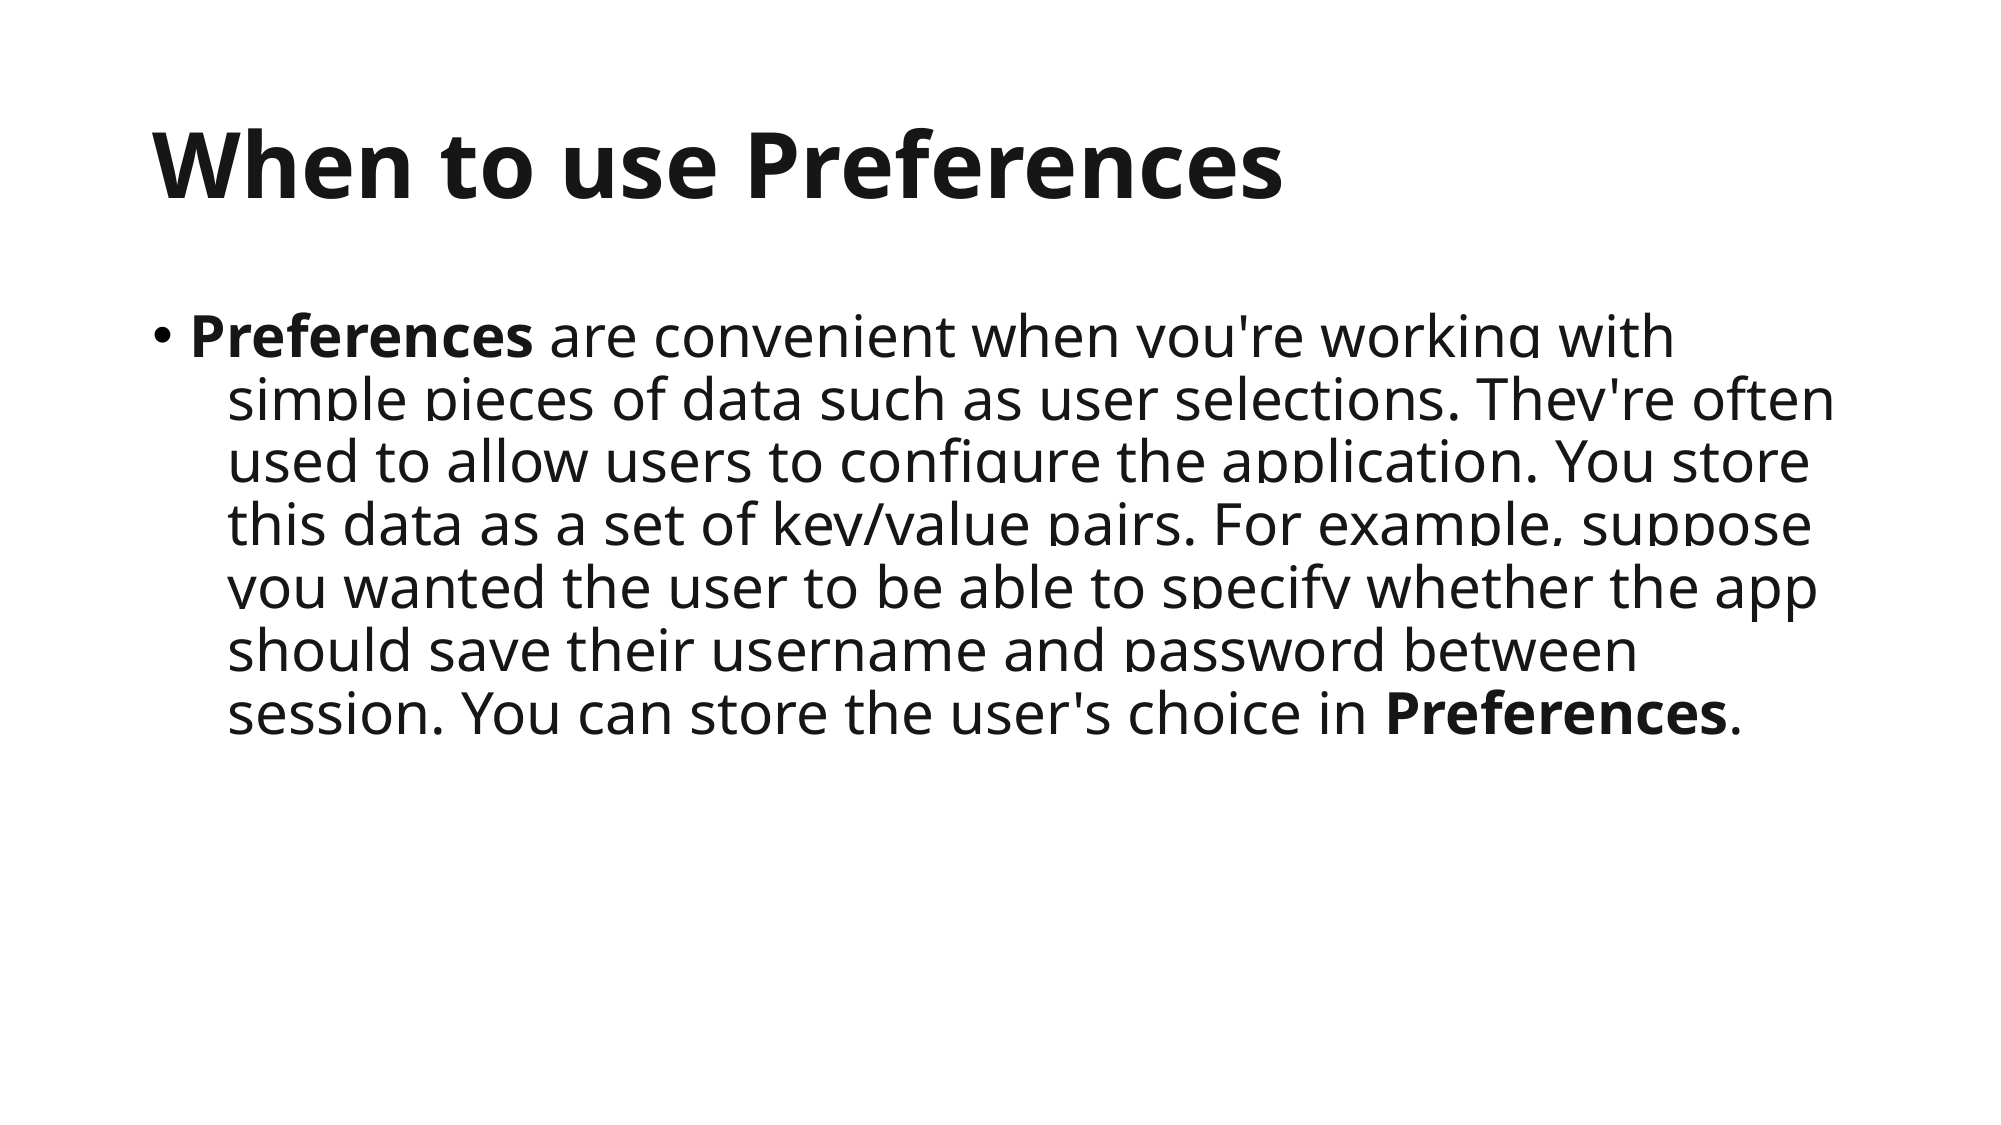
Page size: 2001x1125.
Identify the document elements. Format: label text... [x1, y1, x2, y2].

list Preferences are convenient when you're working with simple pieces of data such as user selections. They're often used to allow users to configure the application. You store this data as a set of key/value pairs. For example, suppose you wanted the user to be able to specify whether the app should save their username and password between session. You can store the user's choice in Preferences. [137, 299, 1863, 1014]
title When to use Preferences [137, 59, 1863, 278]
